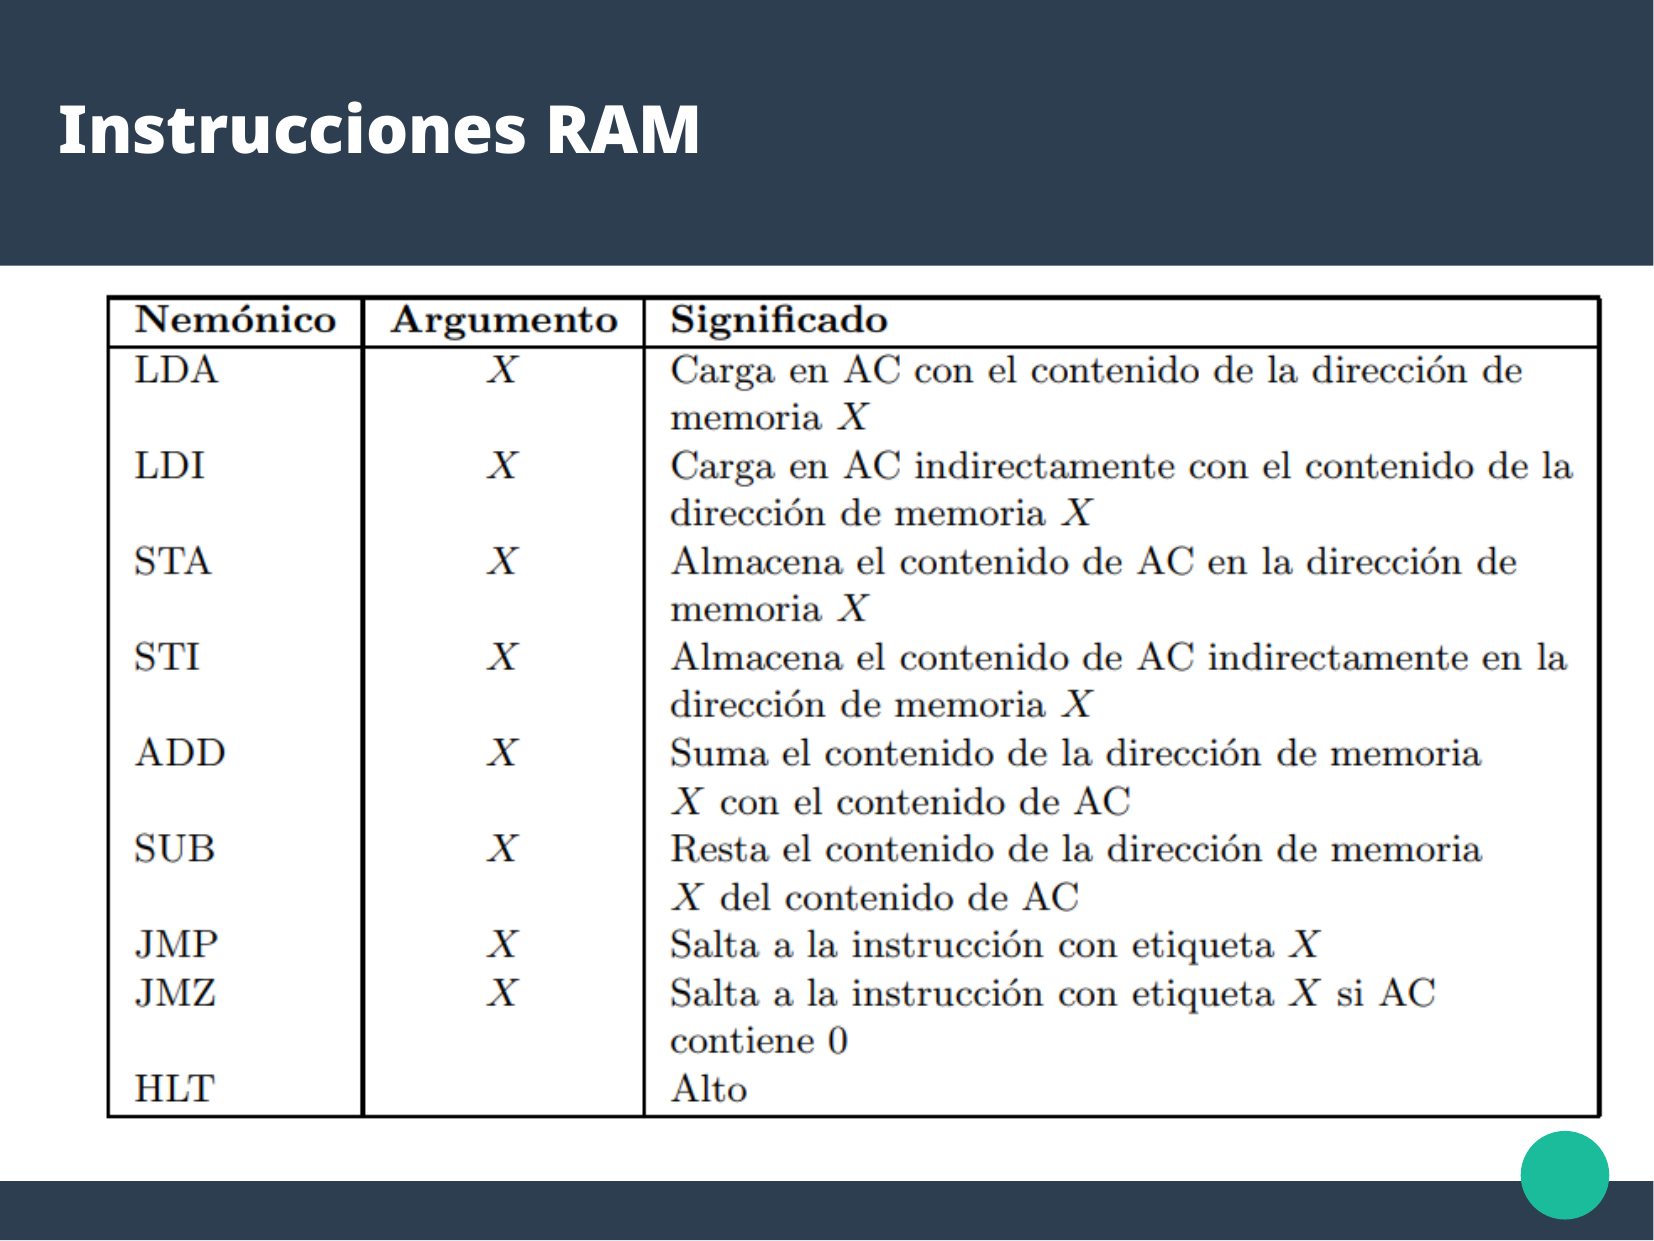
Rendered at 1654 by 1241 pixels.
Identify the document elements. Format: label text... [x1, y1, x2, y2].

title Instrucciones RAM [59, 49, 1595, 207]
picture [75, 287, 1619, 1127]
